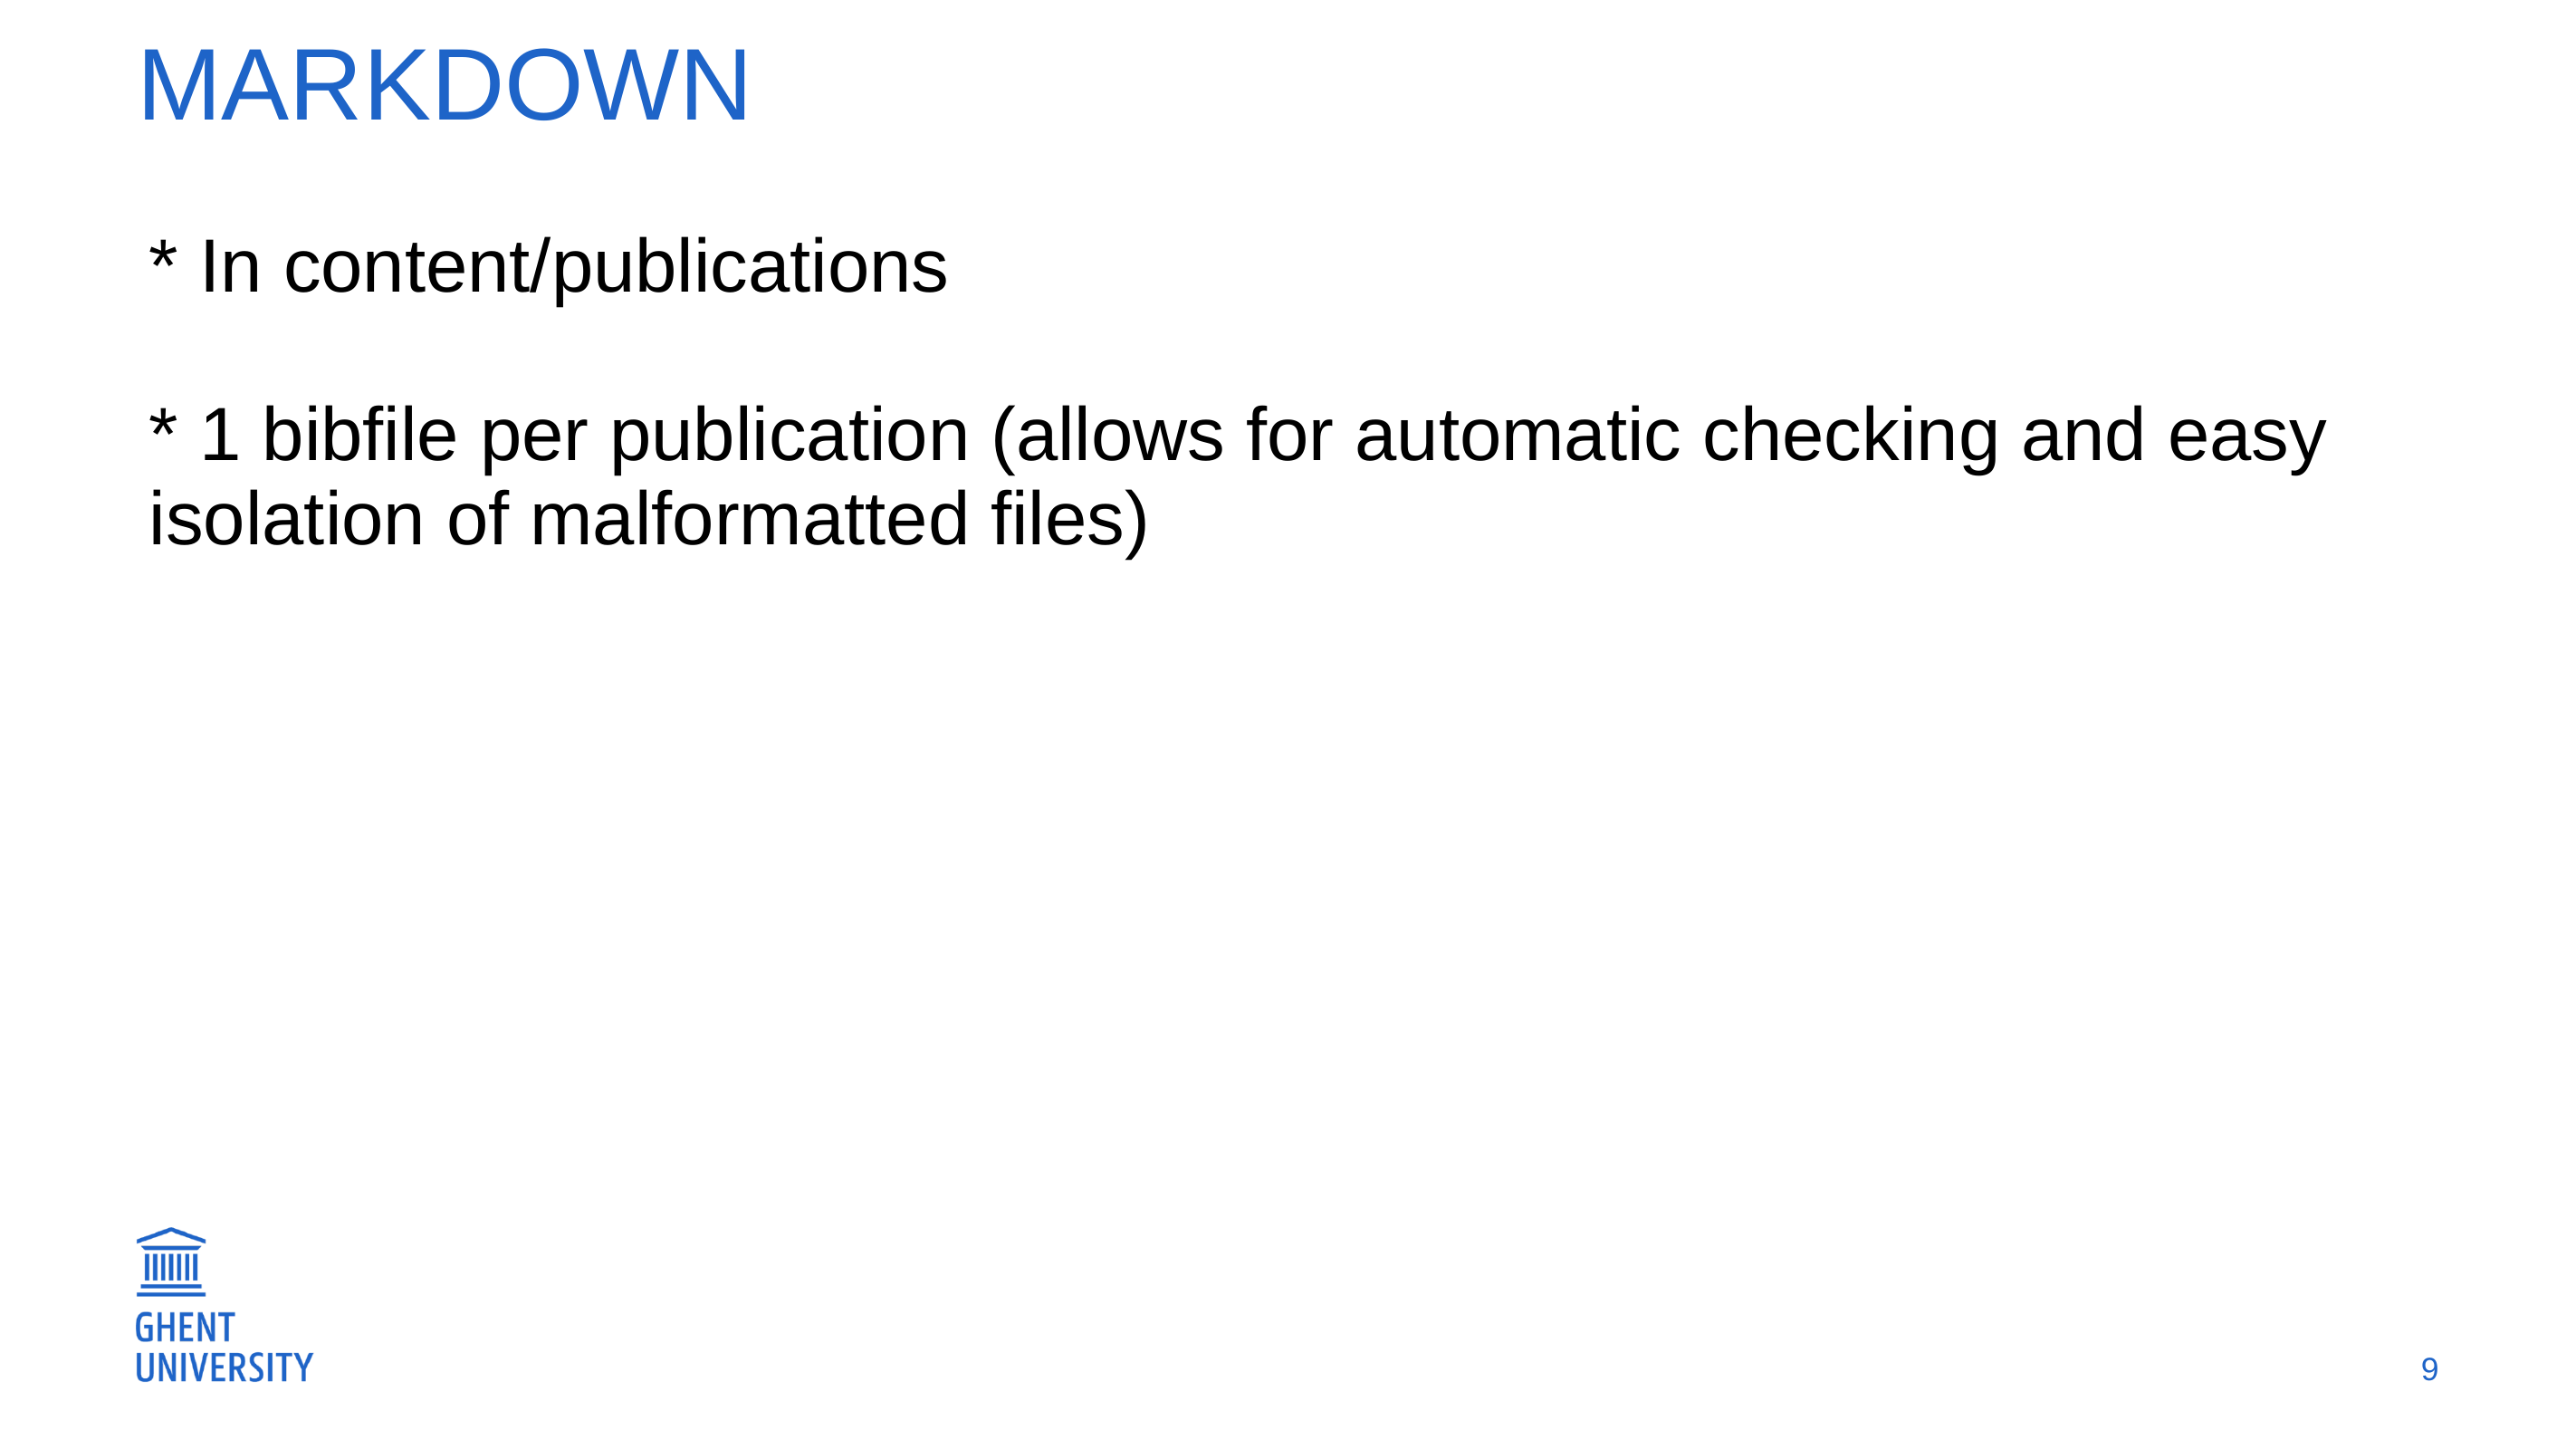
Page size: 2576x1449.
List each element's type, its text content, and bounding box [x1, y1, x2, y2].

slide_number <number> [2315, 1329, 2453, 1407]
picture [68, 1175, 411, 1449]
text_box * In content/publications * 1 bibfile per publication (allows for automatic checking and easy isolation of malformatted files) [136, 217, 2473, 1210]
title Markdown [123, 20, 2456, 149]
